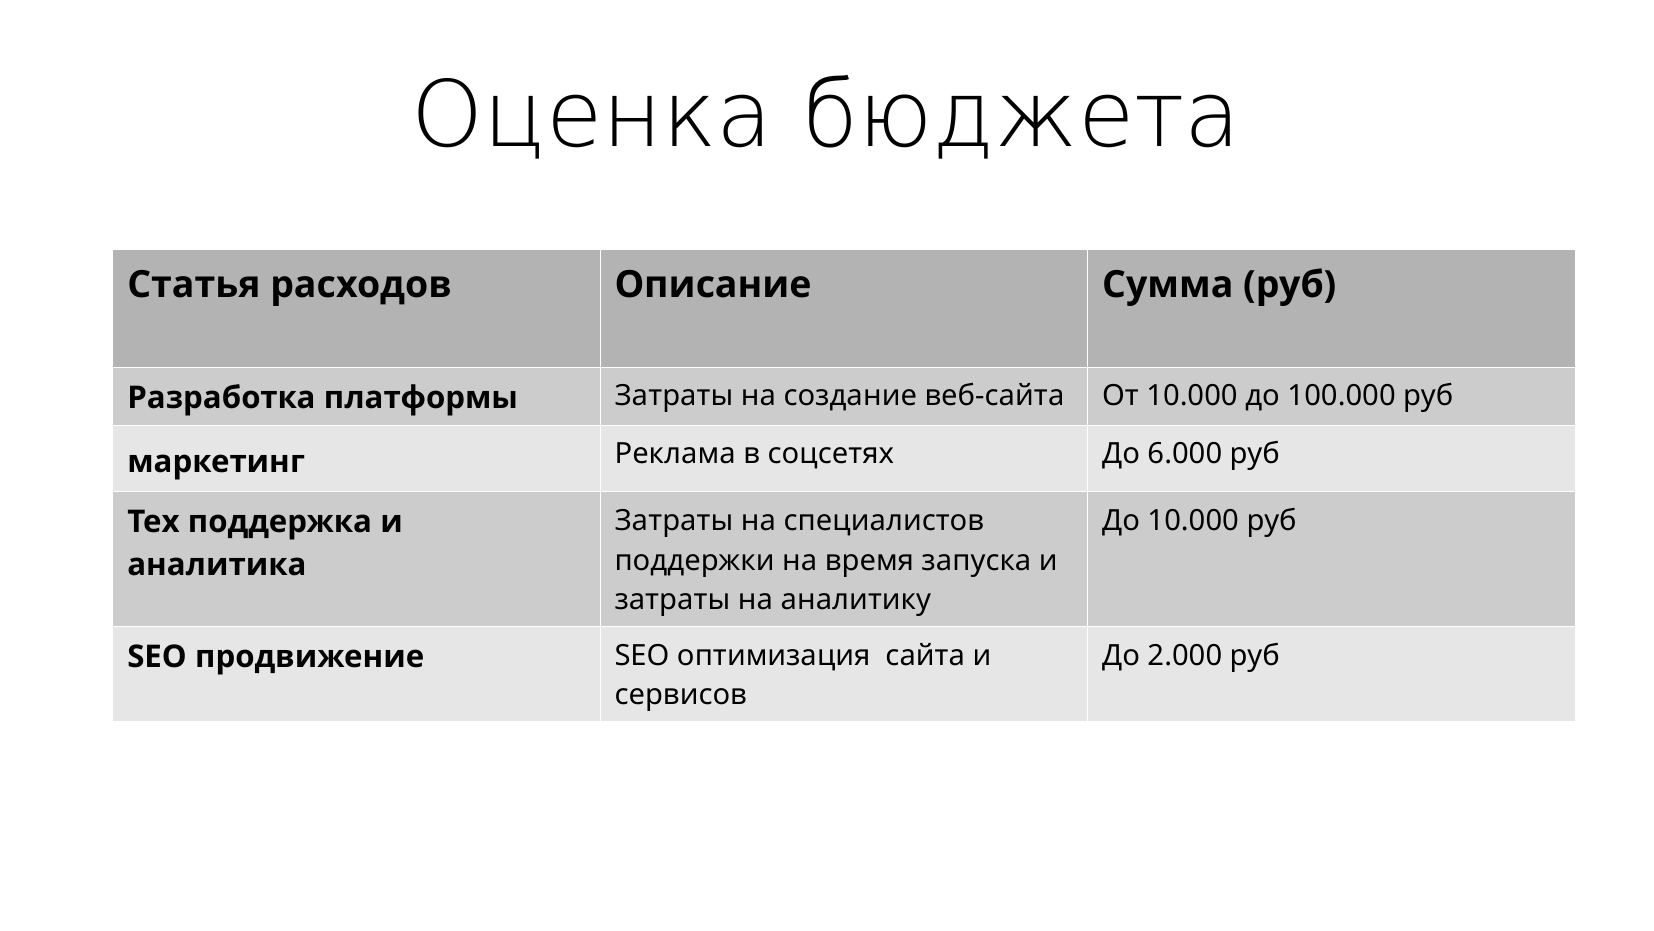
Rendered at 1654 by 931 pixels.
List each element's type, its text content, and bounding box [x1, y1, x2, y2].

table_header Описание [601, 250, 1087, 367]
table_cell От 10.000 до 100.000 руб [1088, 368, 1575, 425]
table_cell До 6.000 руб [1088, 426, 1575, 491]
table_header Статья расходов [113, 250, 600, 367]
table_cell Затраты на специалистов поддержки на время запуска и затраты на аналитику [601, 492, 1087, 626]
table_cell Реклама в соцсетях [601, 426, 1087, 491]
table_cell До 2.000 руб [1088, 627, 1575, 721]
table_cell Тех поддержка и аналитика [113, 492, 600, 626]
table_cell SEO продвижение [113, 627, 600, 721]
table_cell Затраты на создание веб-сайта [601, 368, 1087, 425]
table_cell Разработка платформы [113, 368, 600, 425]
table_cell маркетинг [113, 426, 600, 491]
title Оценка бюджета [82, 12, 1571, 218]
table_cell SEO оптимизация сайта и сервисов [601, 627, 1087, 721]
table_cell До 10.000 руб [1088, 492, 1575, 626]
table_header Сумма (руб) [1088, 250, 1575, 367]
